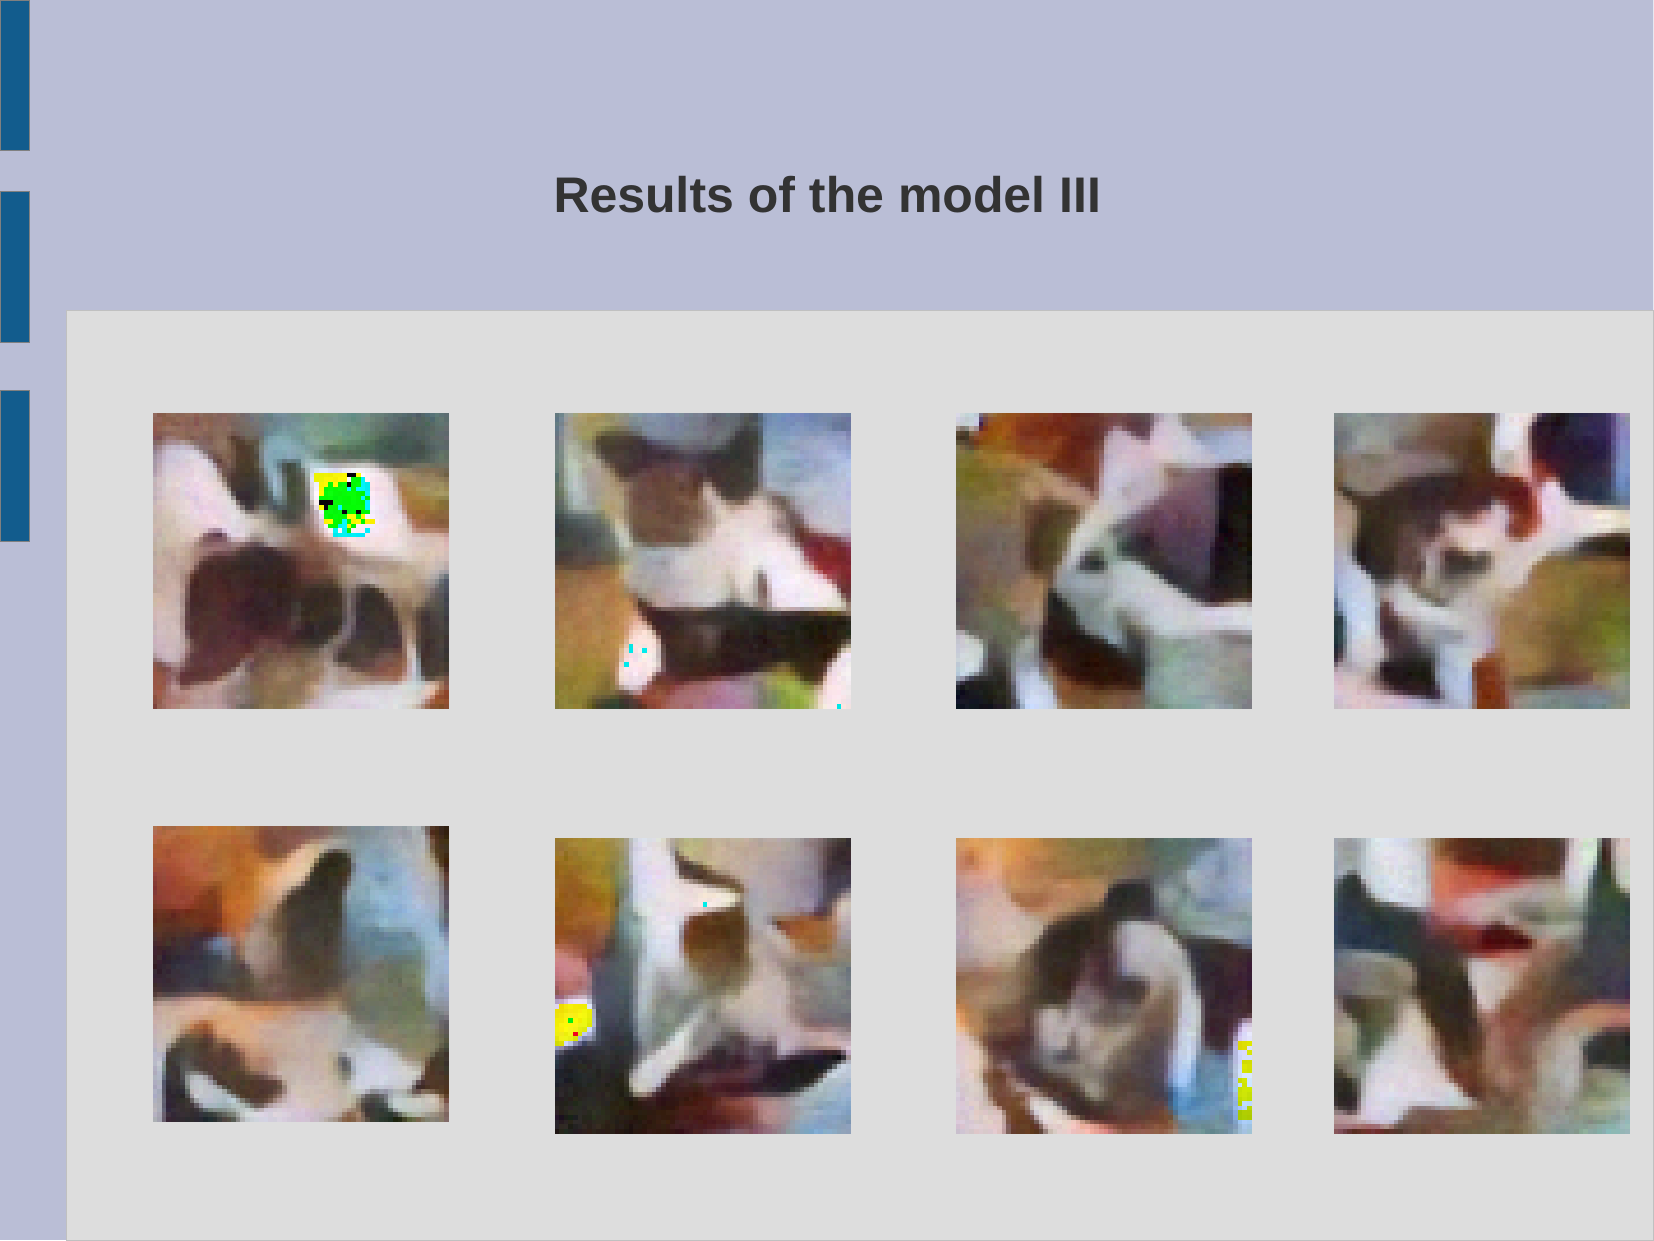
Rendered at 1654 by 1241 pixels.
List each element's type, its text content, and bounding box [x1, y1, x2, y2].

picture [956, 413, 1252, 709]
picture [153, 413, 449, 709]
picture [1334, 838, 1630, 1134]
picture [153, 826, 449, 1123]
picture [1334, 413, 1630, 709]
title Results of the model III [121, 91, 1534, 299]
picture [555, 413, 851, 709]
picture [956, 838, 1252, 1134]
picture [555, 838, 851, 1134]
